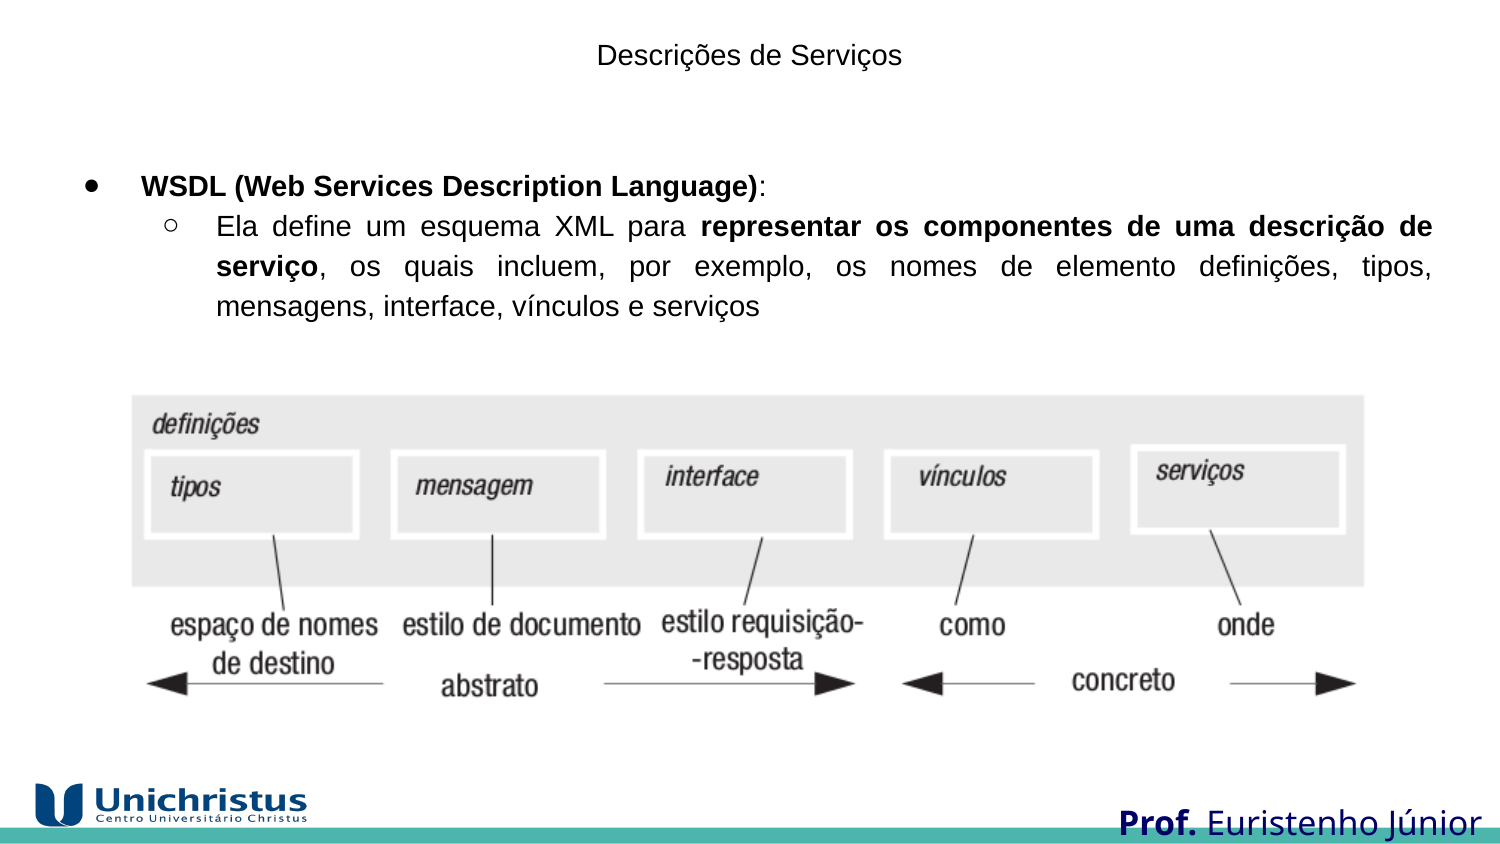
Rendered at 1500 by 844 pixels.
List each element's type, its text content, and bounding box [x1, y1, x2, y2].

picture [117, 377, 1383, 719]
title Descrições de Serviços [51, 20, 1449, 137]
picture [31, 781, 311, 828]
text_box Prof. Euristenho Júnior [1103, 791, 1500, 844]
list WSDL (Web Services Description Language): Ela define um esquema XML para representar os componentes de uma descrição de serviço, os quais incluem, por exemplo, os nomes de elemento definições, tipos, mensagens, interface, vínculos e serviços [51, 152, 1449, 750]
